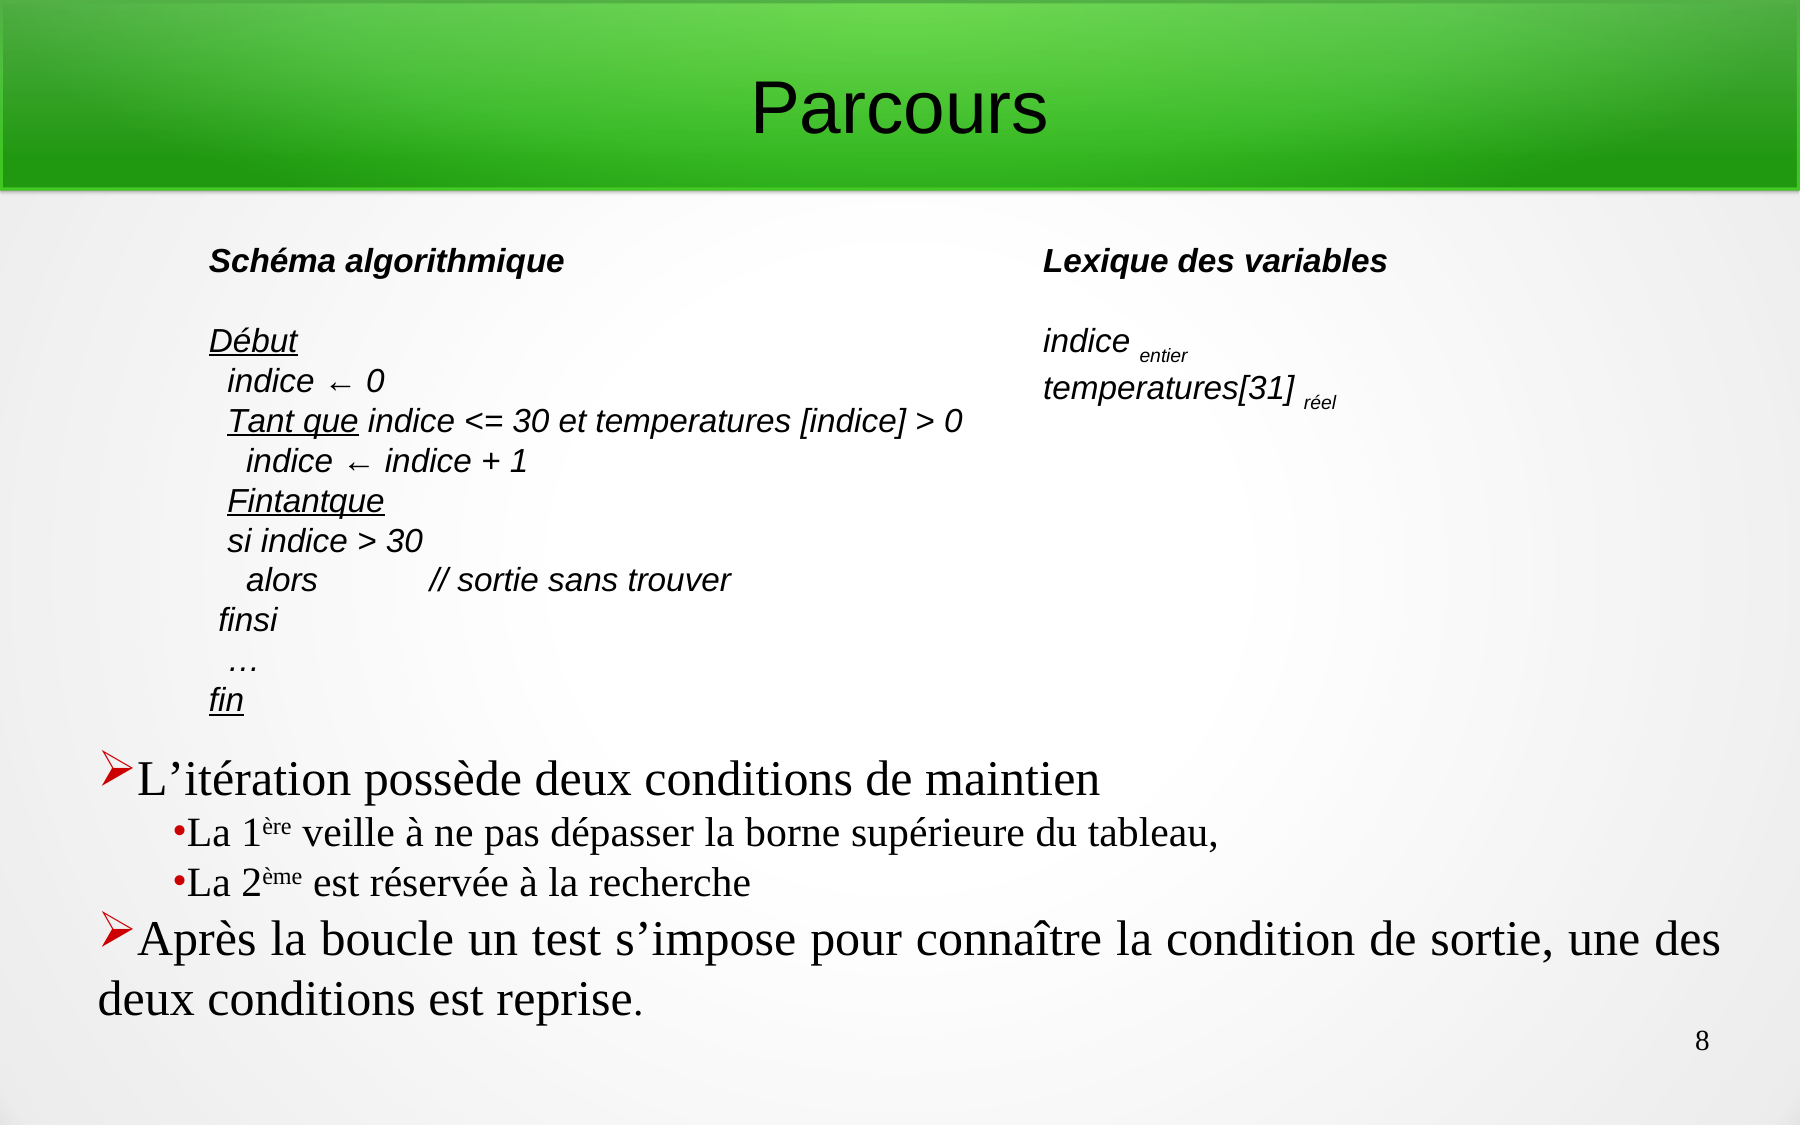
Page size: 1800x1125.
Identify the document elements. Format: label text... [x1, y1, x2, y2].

text_box Schéma algorithmique Début indice ← 0 Tant que indice <= 30 et temperatures [indice] > 0 indice ← indice + 1 Fintantque si indice > 30 alors // sortie sans trouver finsi … fin [194, 231, 1028, 737]
title Parcours [90, 42, 1711, 172]
text_box L’itération possède deux conditions de maintien La 1ère veille à ne pas dépasser la borne supérieure du tableau, La 2ème est réservée à la recherche Après la boucle un test s’impose pour connaître la condition de sortie, une des deux conditions est reprise. [82, 737, 1738, 1033]
text_box Lexique des variables indice entier temperatures[31] réel [1028, 231, 1470, 737]
